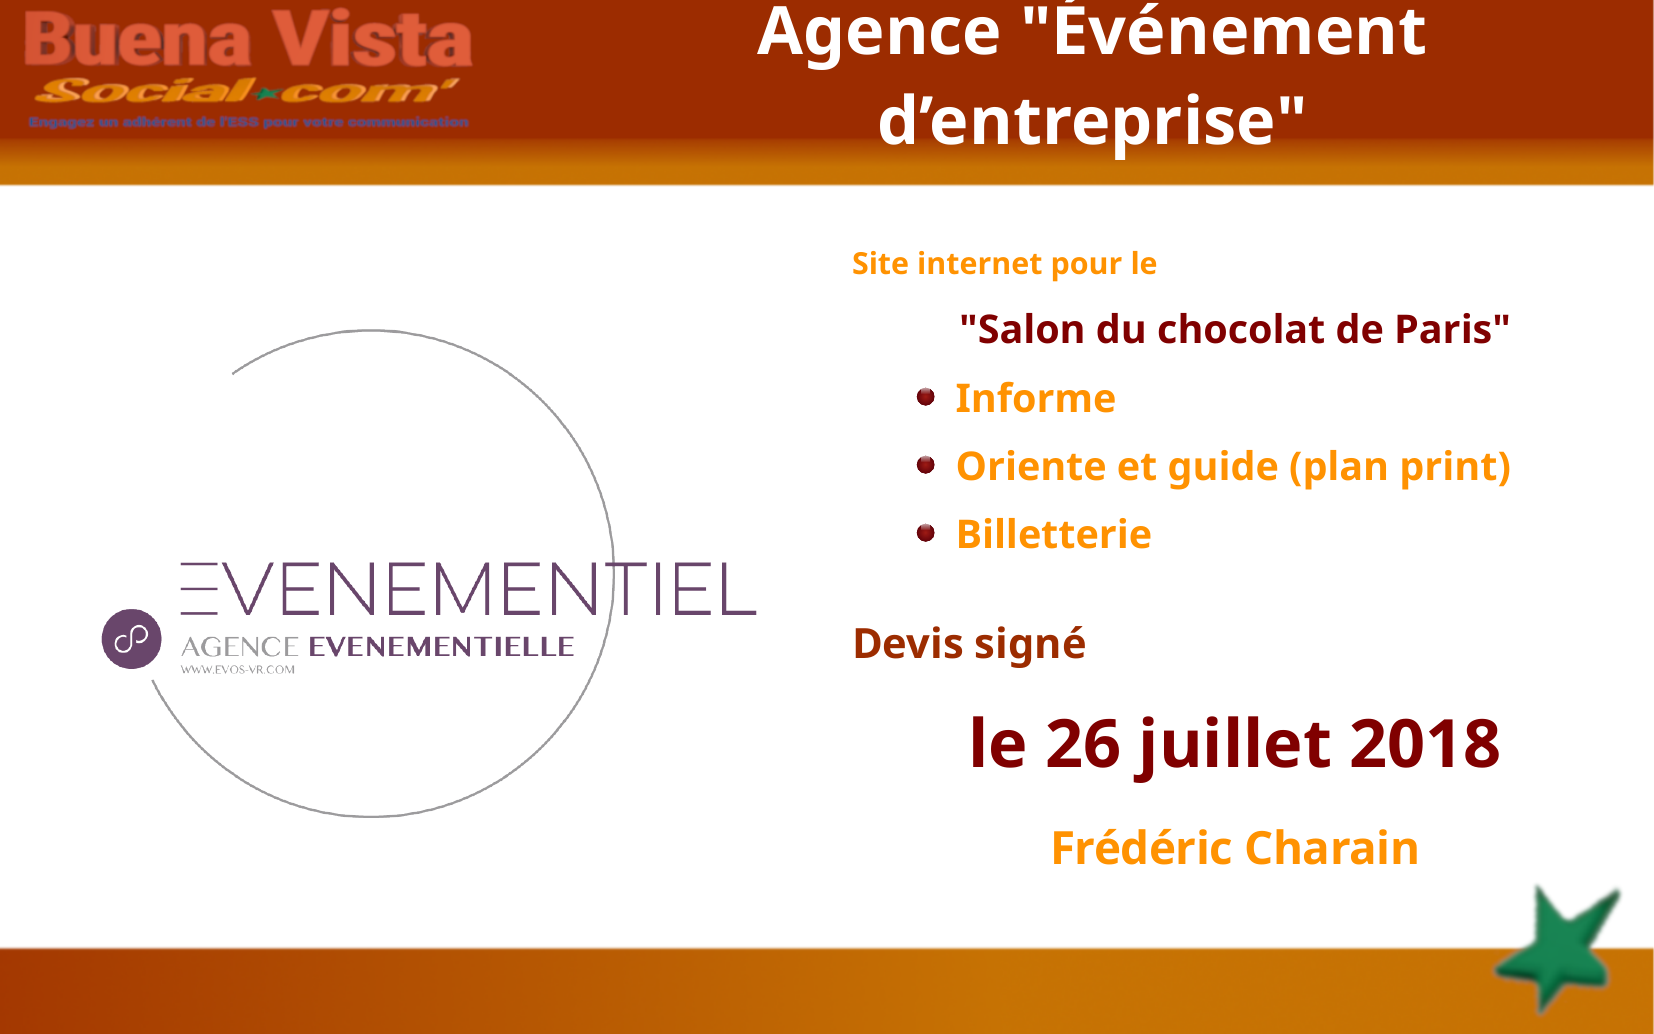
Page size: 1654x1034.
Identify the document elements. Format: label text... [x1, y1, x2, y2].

list Devis signé le 26 juillet 2018 Frédéric Charain [852, 614, 1619, 909]
list Site internet pour le "Salon du chocolat de Paris" Informe Oriente et guide (plan print) Billetterie [852, 241, 1619, 561]
title Agence "Événement d’entreprise" [578, 29, 1607, 119]
picture [0, 0, 1654, 1034]
